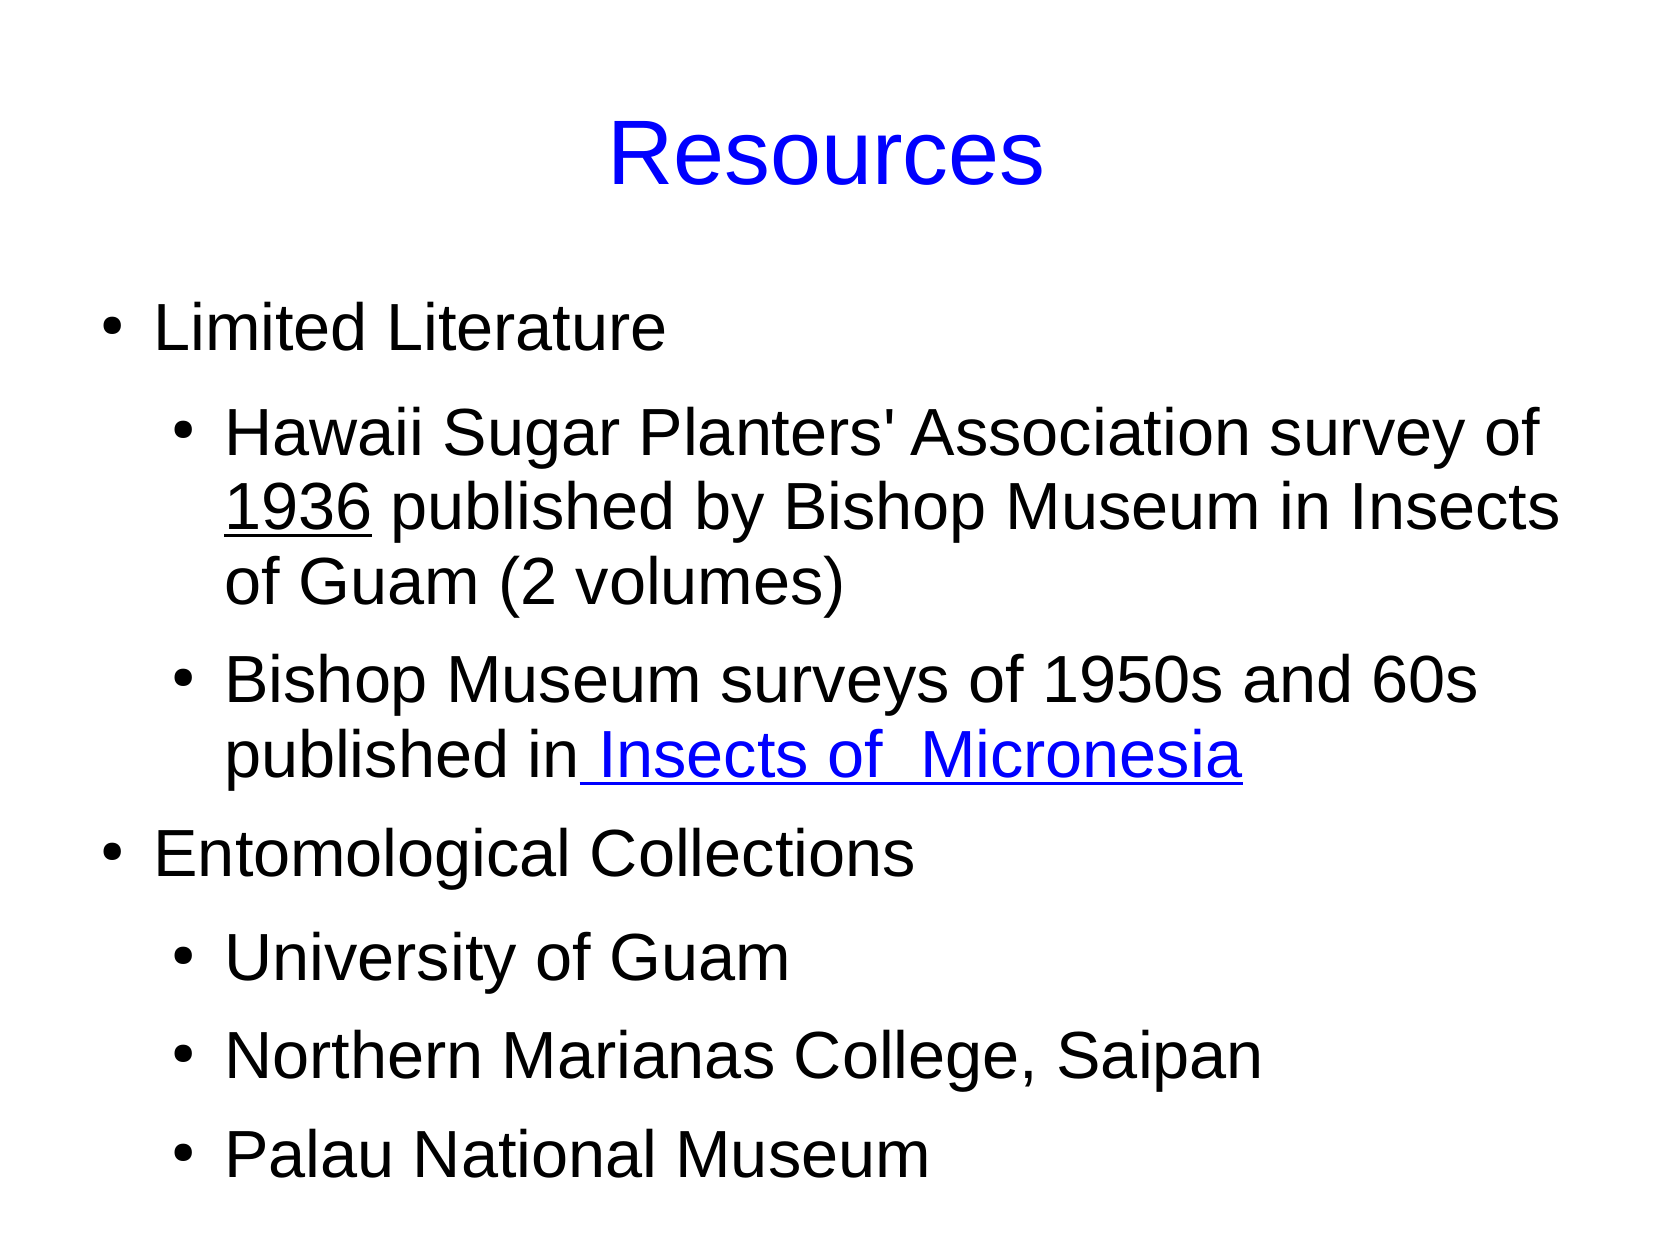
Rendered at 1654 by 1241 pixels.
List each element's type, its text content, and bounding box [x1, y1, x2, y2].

title Resources [82, 49, 1571, 257]
list Limited Literature Hawaii Sugar Planters' Association survey of 1936 published by Bishop Museum in Insects of Guam (2 volumes) Bishop Museum surveys of 1950s and 60s published in Insects of Micronesia Entomological Collections University of Guam Northern Marianas College, Saipan Palau National Museum [82, 290, 1571, 1192]
